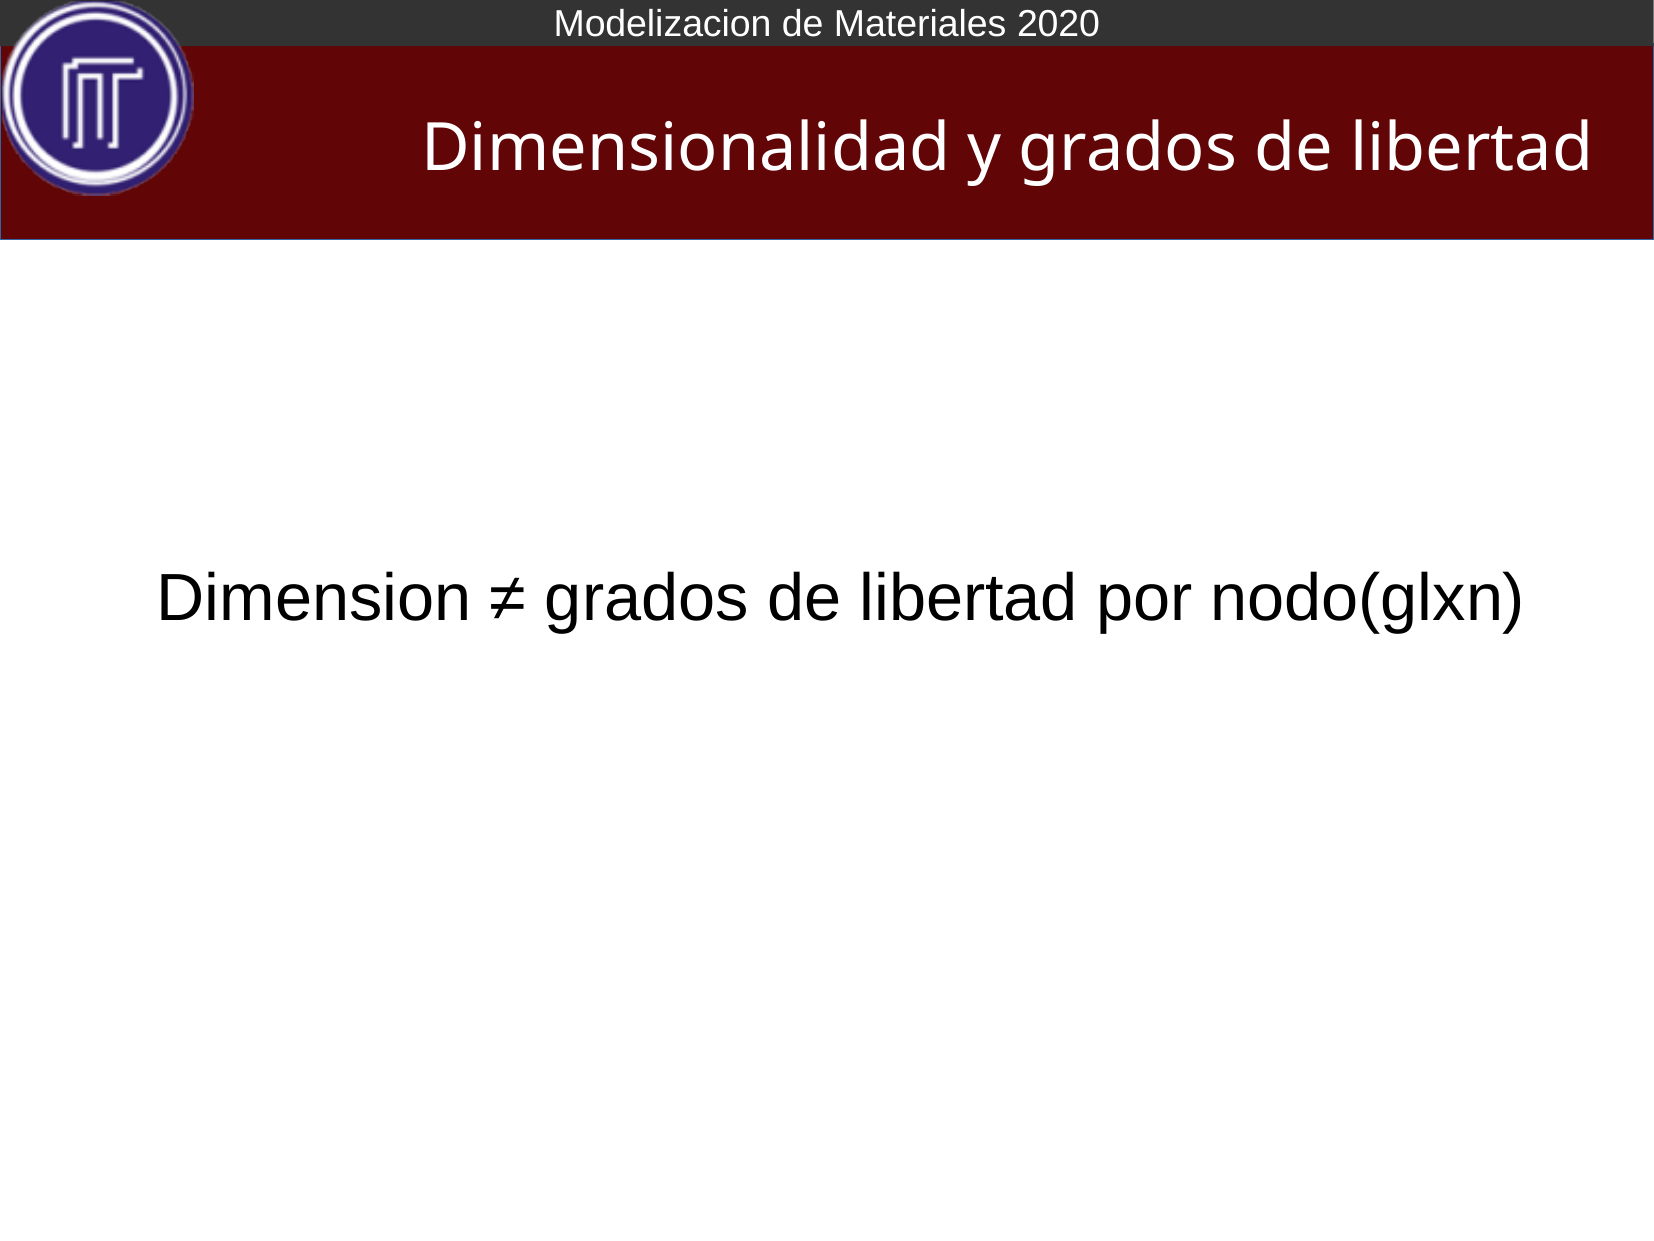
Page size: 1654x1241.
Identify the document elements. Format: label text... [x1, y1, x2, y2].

picture [0, 0, 194, 196]
title Dimensionalidad y grados de libertad [41, 70, 1654, 218]
list Dimension ≠ grados de libertad por nodo(glxn) [85, 559, 1574, 642]
